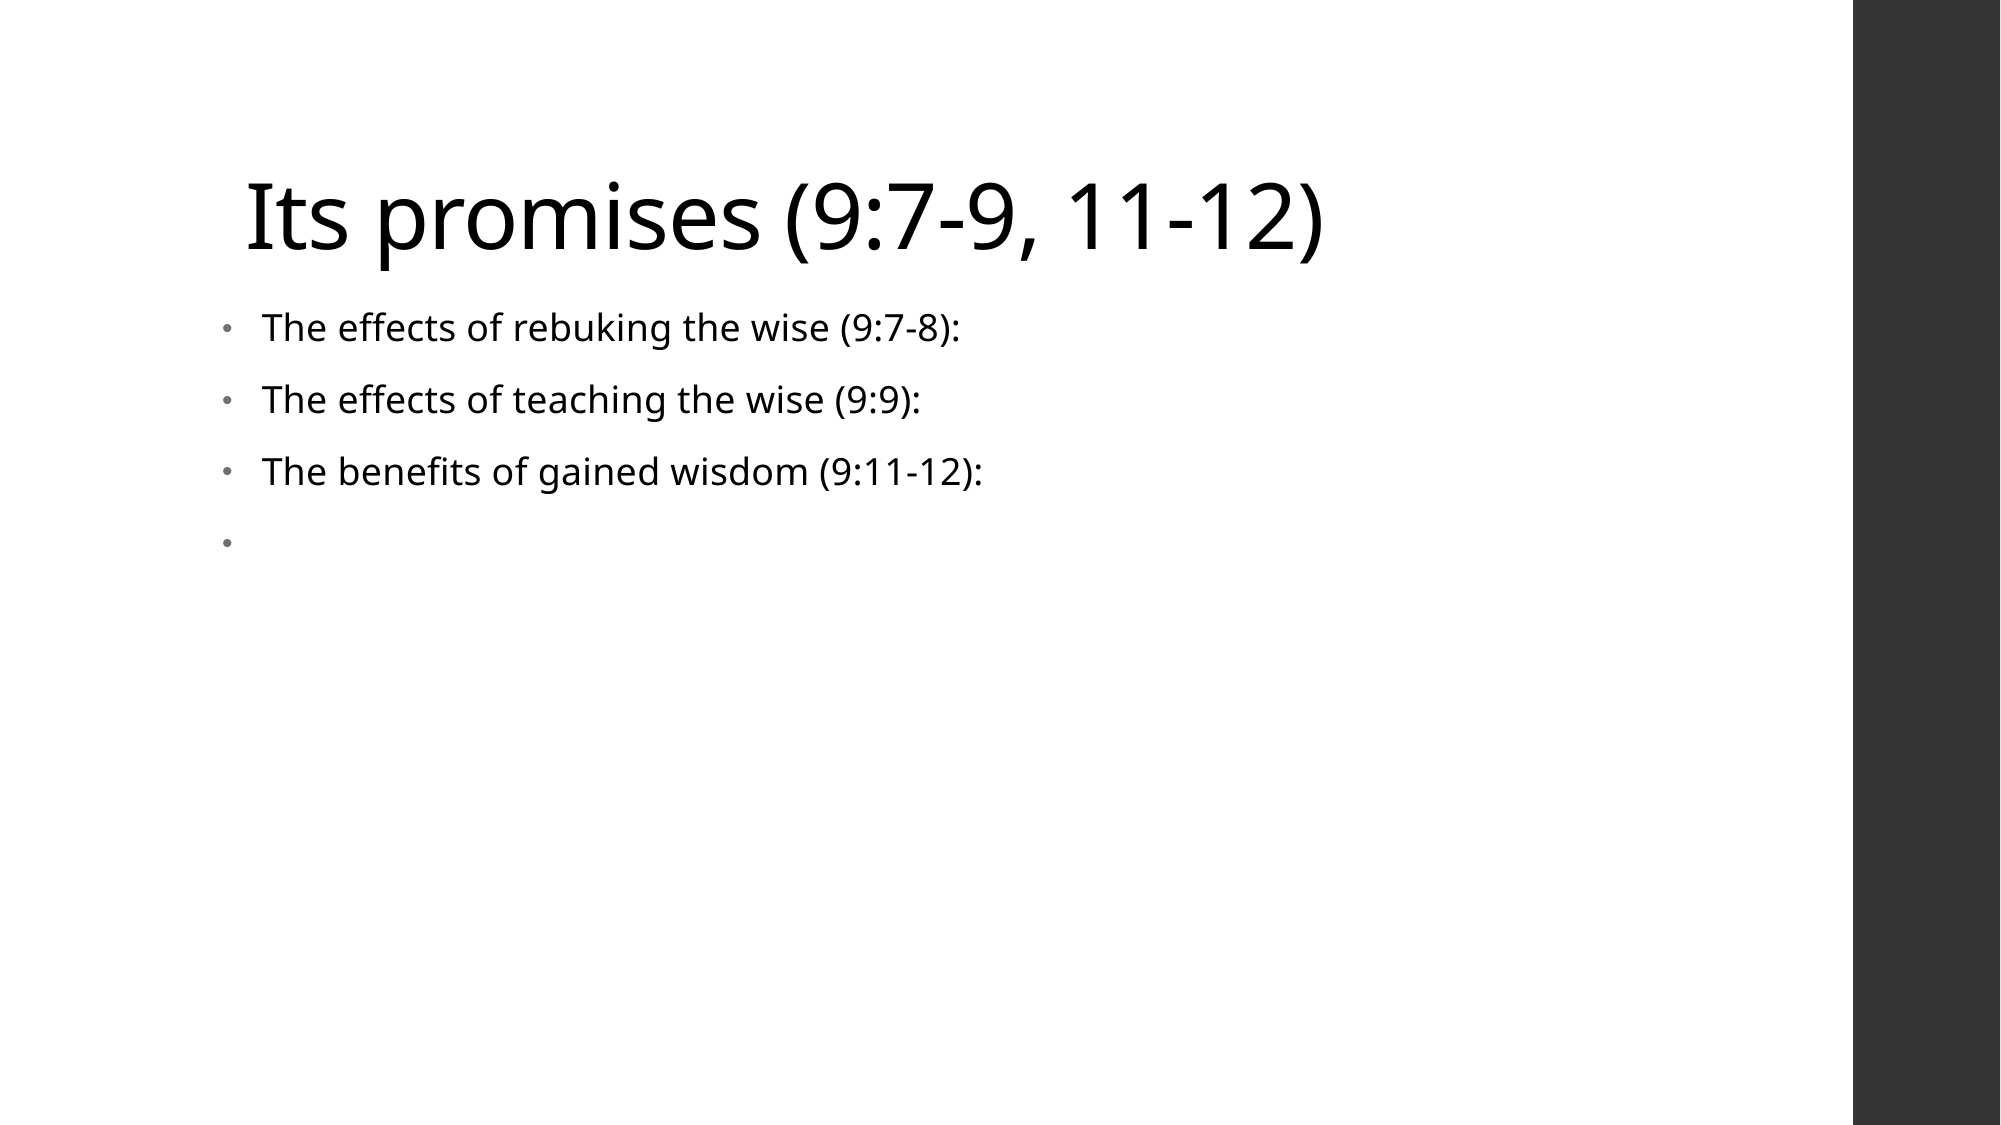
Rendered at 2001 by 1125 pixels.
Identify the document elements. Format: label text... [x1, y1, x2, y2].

list The effects of rebuking the wise (9:7-8): The effects of teaching the wise (9:9): The benefits of gained wisdom (9:11-12): [206, 299, 1617, 1014]
title Its promises (9:7-9, 11-12) [206, 60, 1797, 278]
